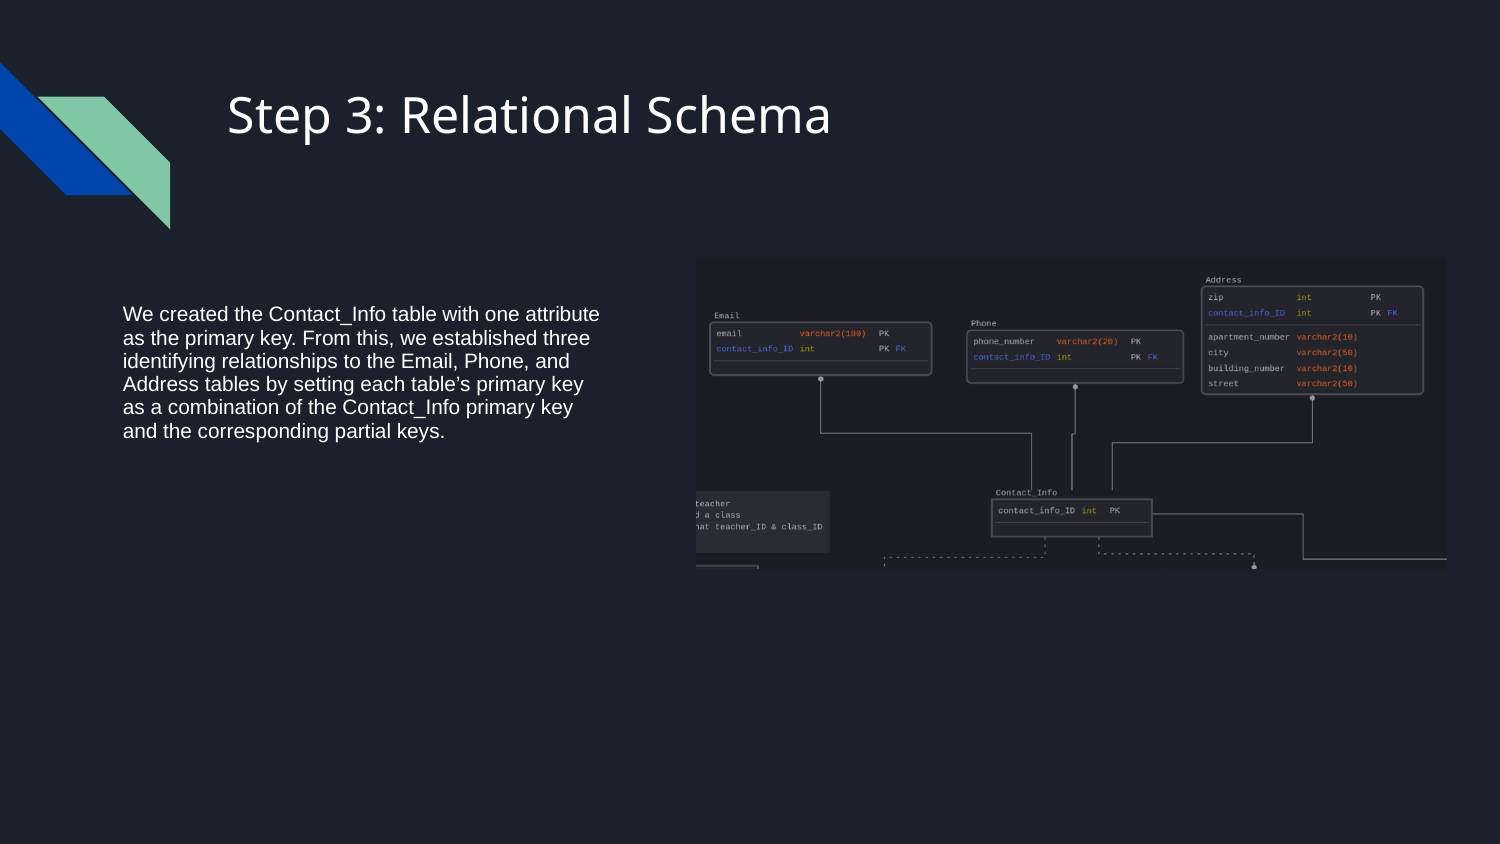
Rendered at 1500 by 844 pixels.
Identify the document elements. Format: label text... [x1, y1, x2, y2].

picture [696, 257, 1447, 570]
title Step 3: Relational Schema [212, 64, 1368, 215]
text_box We created the Contact_Info table with one attribute as the primary key. From this, we established three identifying relationships to the Email, Phone, and Address tables by setting each table’s primary key as a combination of the Contact_Info primary key and the corresponding partial keys. [108, 295, 621, 519]
